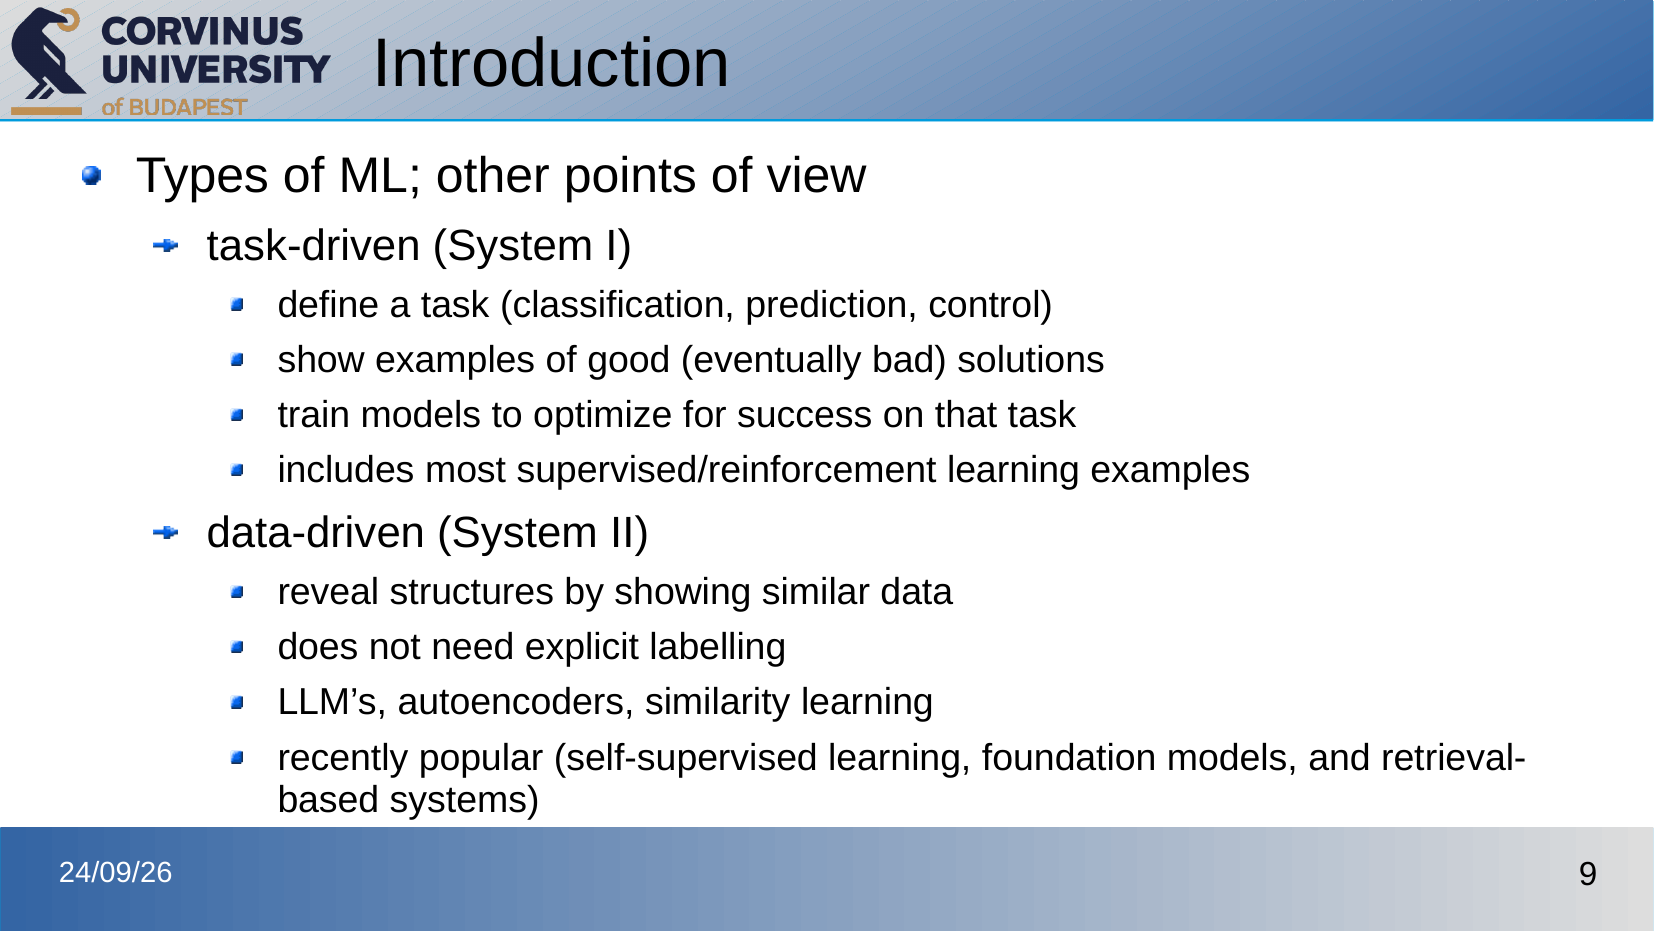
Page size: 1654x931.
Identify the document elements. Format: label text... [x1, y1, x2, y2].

picture [11, 7, 331, 115]
list Types of ML; other points of view task-driven (System I) define a task (classification, prediction, control) show examples of good (eventually bad) solutions train models to optimize for success on that task includes most supervised/reinforcement learning examples data-driven (System II) reveal structures by showing similar data does not need explicit labelling LLM’s, autoencoders, similarity learning recently popular (self-supervised learning, foundation models, and retrieval-based systems) [64, 147, 1601, 815]
title Introduction [372, 23, 1625, 103]
